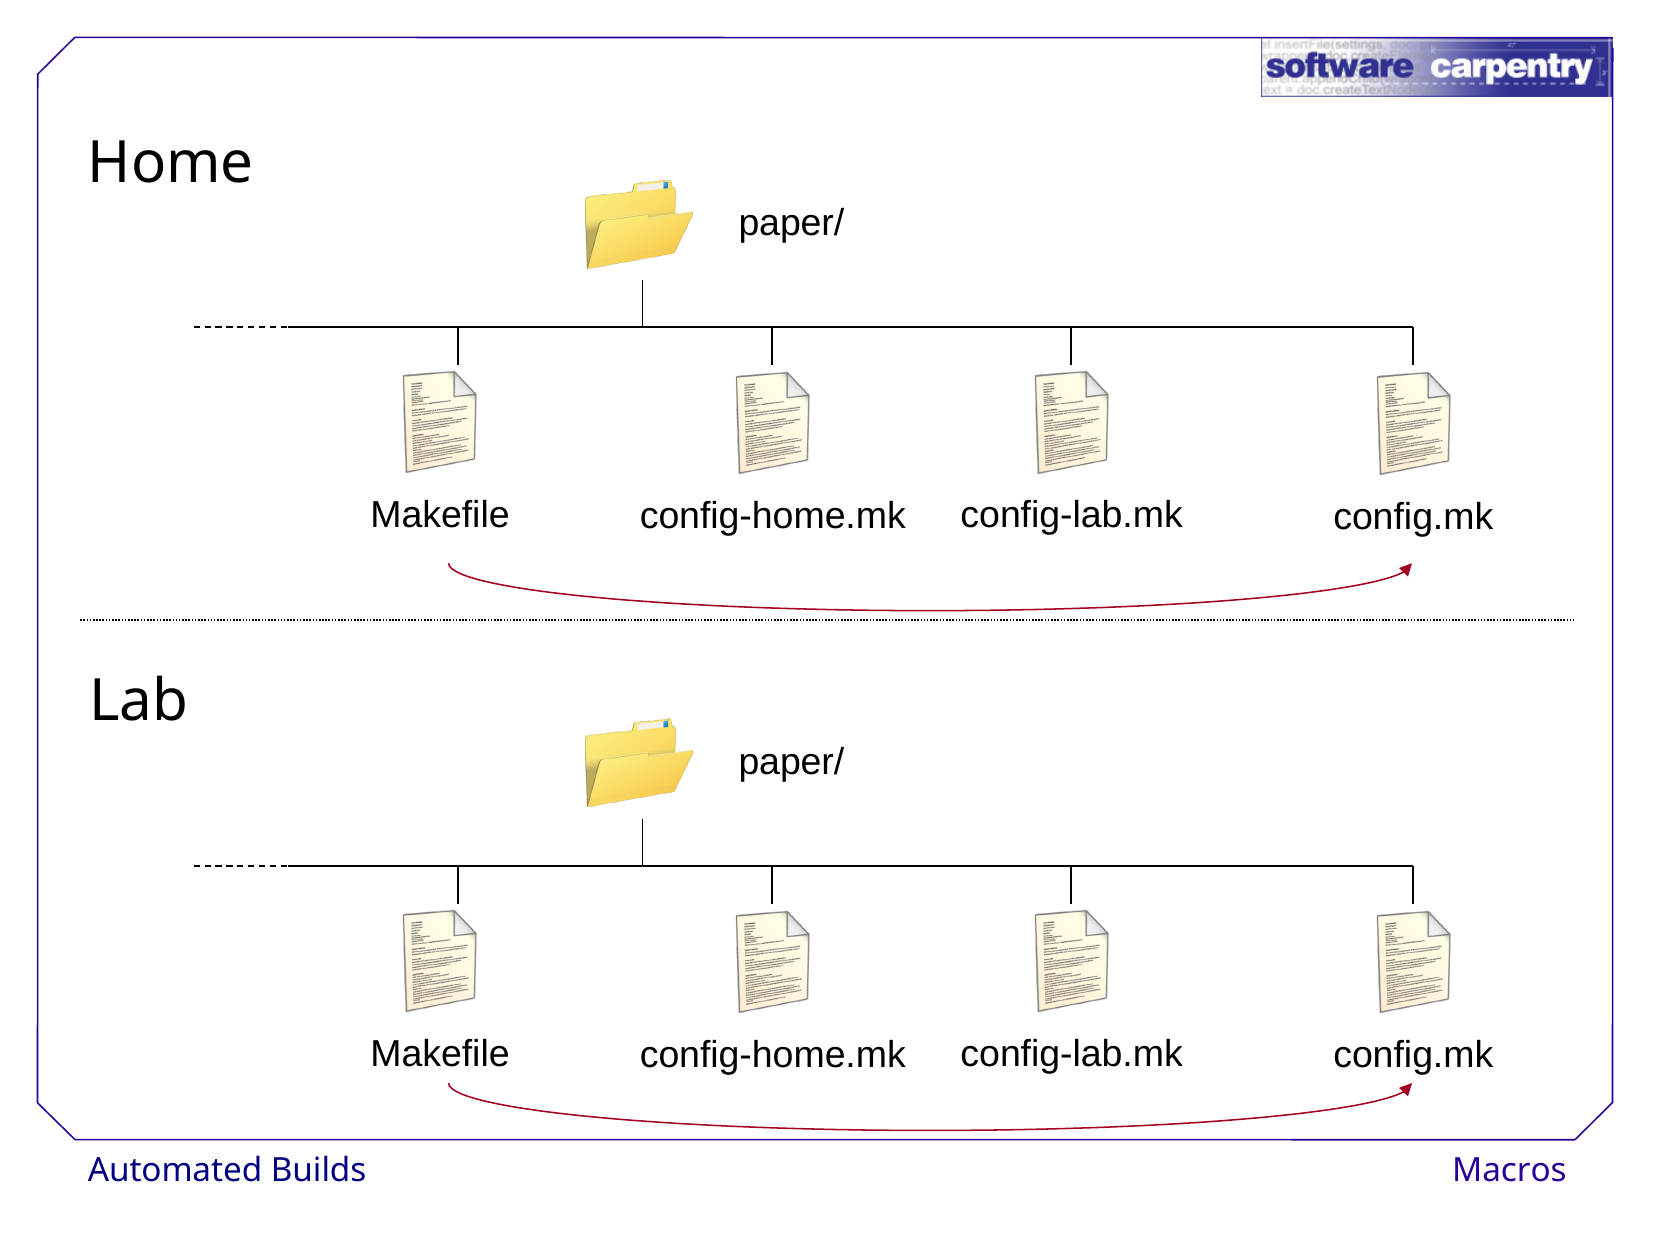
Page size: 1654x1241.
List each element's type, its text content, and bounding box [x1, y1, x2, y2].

text_box paper/ [723, 194, 860, 252]
picture [1015, 903, 1129, 1017]
text_box config-lab.mk [945, 486, 1198, 545]
picture [383, 903, 497, 1017]
text_box paper/ [723, 733, 860, 791]
picture [383, 364, 497, 478]
picture [716, 365, 830, 479]
text_box Home [73, 81, 419, 202]
picture [716, 904, 830, 1018]
picture [1261, 39, 1613, 97]
picture [581, 705, 697, 821]
text_box config-lab.mk [945, 1025, 1198, 1084]
text_box config.mk [1318, 1026, 1509, 1085]
picture [1357, 904, 1471, 1018]
text_box Makefile [355, 486, 525, 544]
text_box Lab [74, 619, 354, 741]
text_box config.mk [1318, 487, 1509, 546]
picture [581, 166, 697, 282]
picture [1357, 365, 1471, 480]
text_box config-home.mk [624, 487, 921, 545]
text_box Makefile [355, 1025, 525, 1083]
picture [1015, 364, 1129, 479]
text_box config-home.mk [624, 1026, 921, 1084]
